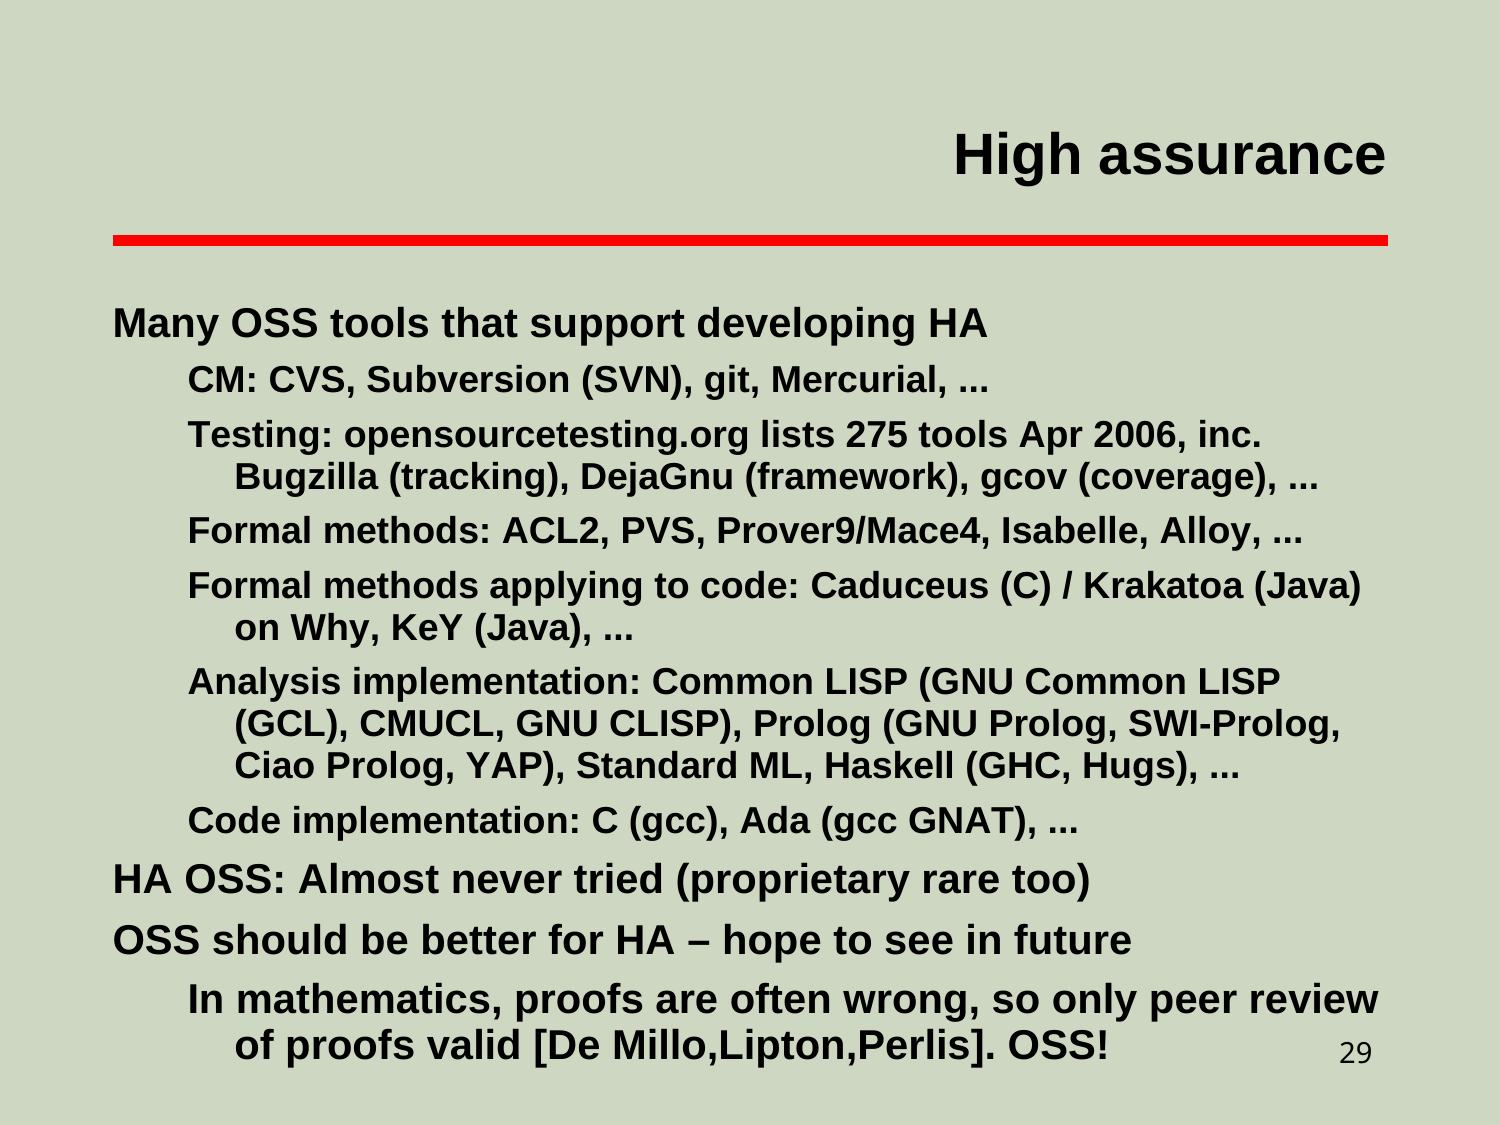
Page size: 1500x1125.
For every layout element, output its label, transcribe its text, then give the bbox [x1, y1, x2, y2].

list Many OSS tools that support developing HA CM: CVS, Subversion (SVN), git, Mercurial, ... Testing: opensourcetesting.org lists 275 tools Apr 2006, inc. Bugzilla (tracking), DejaGnu (framework), gcov (coverage), ... Formal methods: ACL2, PVS, Prover9/Mace4, Isabelle, Alloy, ... Formal methods applying to code: Caduceus (C) / Krakatoa (Java) on Why, KeY (Java), ... Analysis implementation: Common LISP (GNU Common LISP (GCL), CMUCL, GNU CLISP), Prolog (GNU Prolog, SWI-Prolog, Ciao Prolog, YAP), Standard ML, Haskell (GHC, Hugs), ... Code implementation: C (gcc), Ada (gcc GNAT), ... HA OSS: Almost never tried (proprietary rare too) OSS should be better for HA – hope to see in future In mathematics, proofs are often wrong, so only peer review of proofs valid [De Millo,Lipton,Perlis]. OSS! [112, 299, 1388, 1111]
title High assurance [337, 85, 1388, 224]
